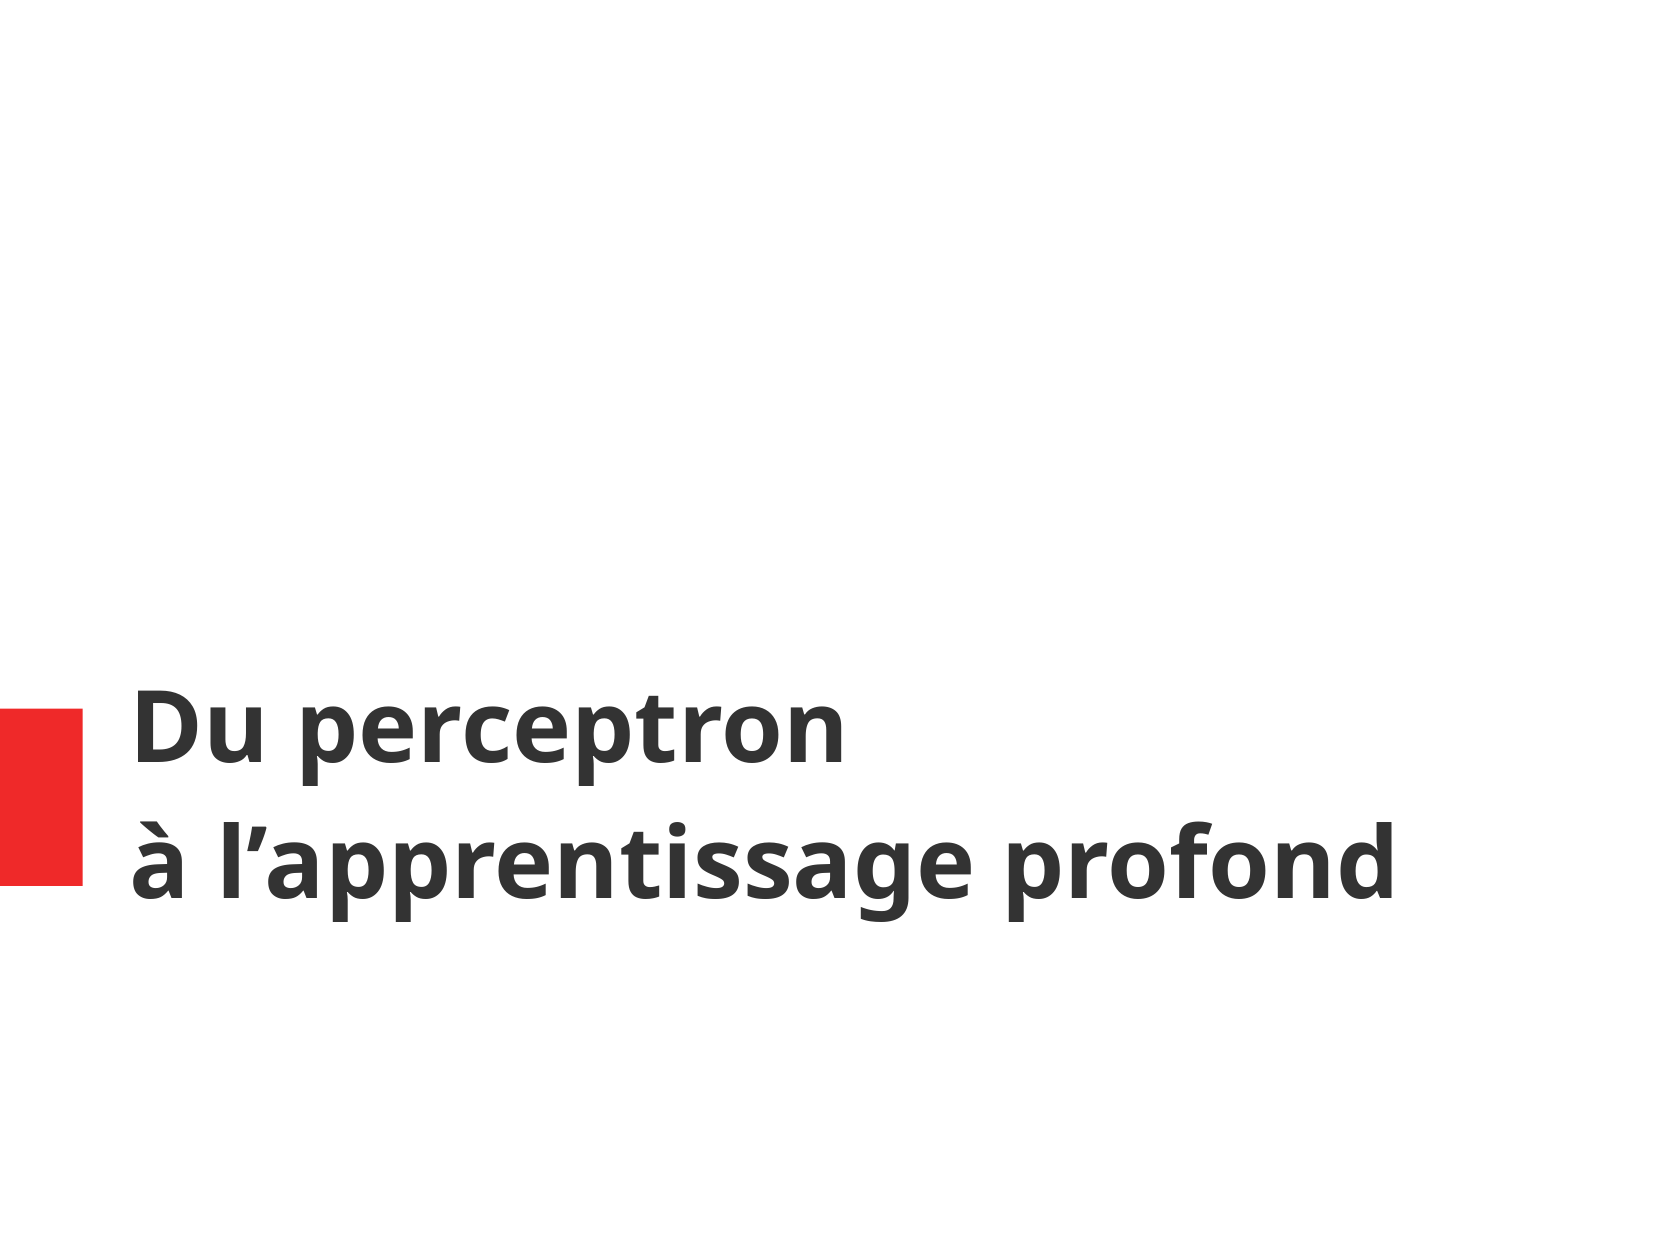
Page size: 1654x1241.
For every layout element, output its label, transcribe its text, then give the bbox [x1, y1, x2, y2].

title Du perceptron à l’apprentissage profond [129, 616, 1536, 967]
